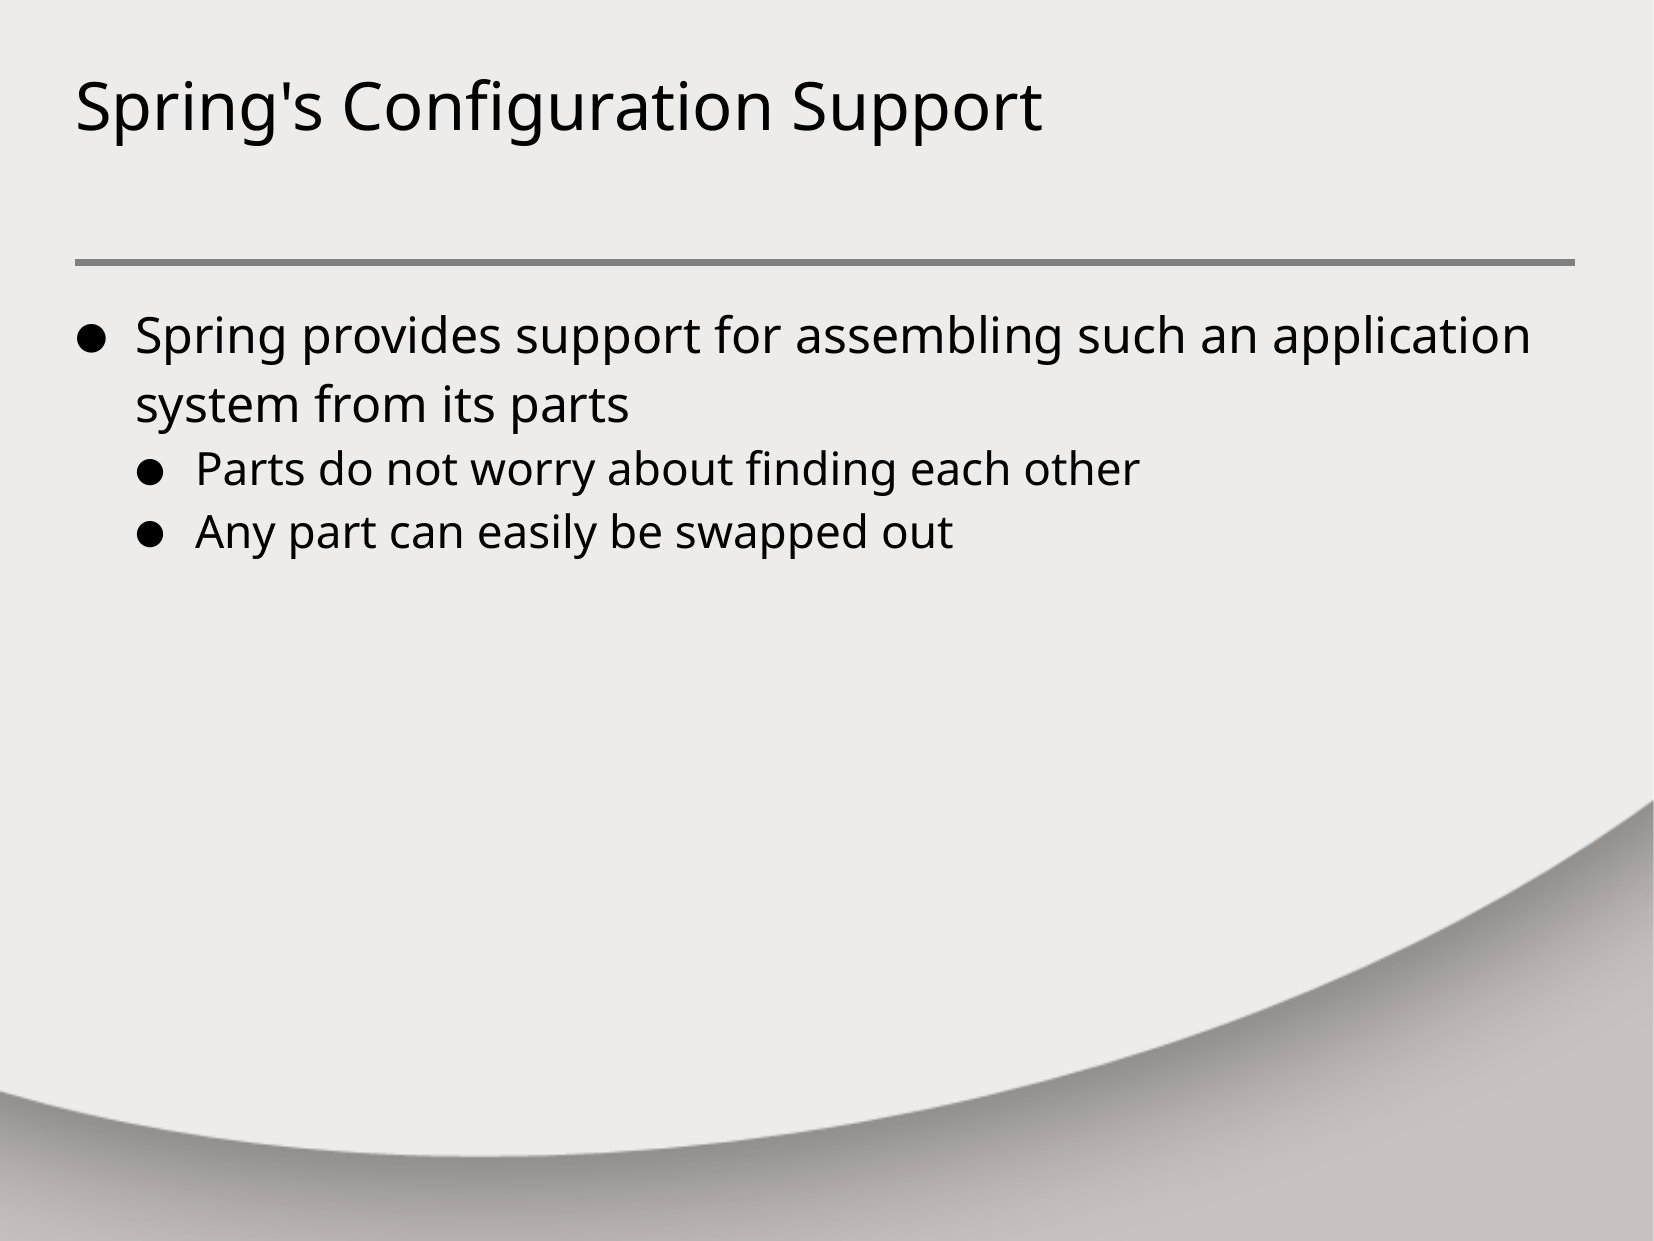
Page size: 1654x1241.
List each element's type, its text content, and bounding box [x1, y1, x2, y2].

picture [0, 0, 1654, 1241]
list Spring provides support for assembling such an application system from its parts Parts do not worry about finding each other Any part can easily be swapped out [75, 300, 1576, 1163]
title Spring's Configuration Support [75, 75, 1576, 226]
